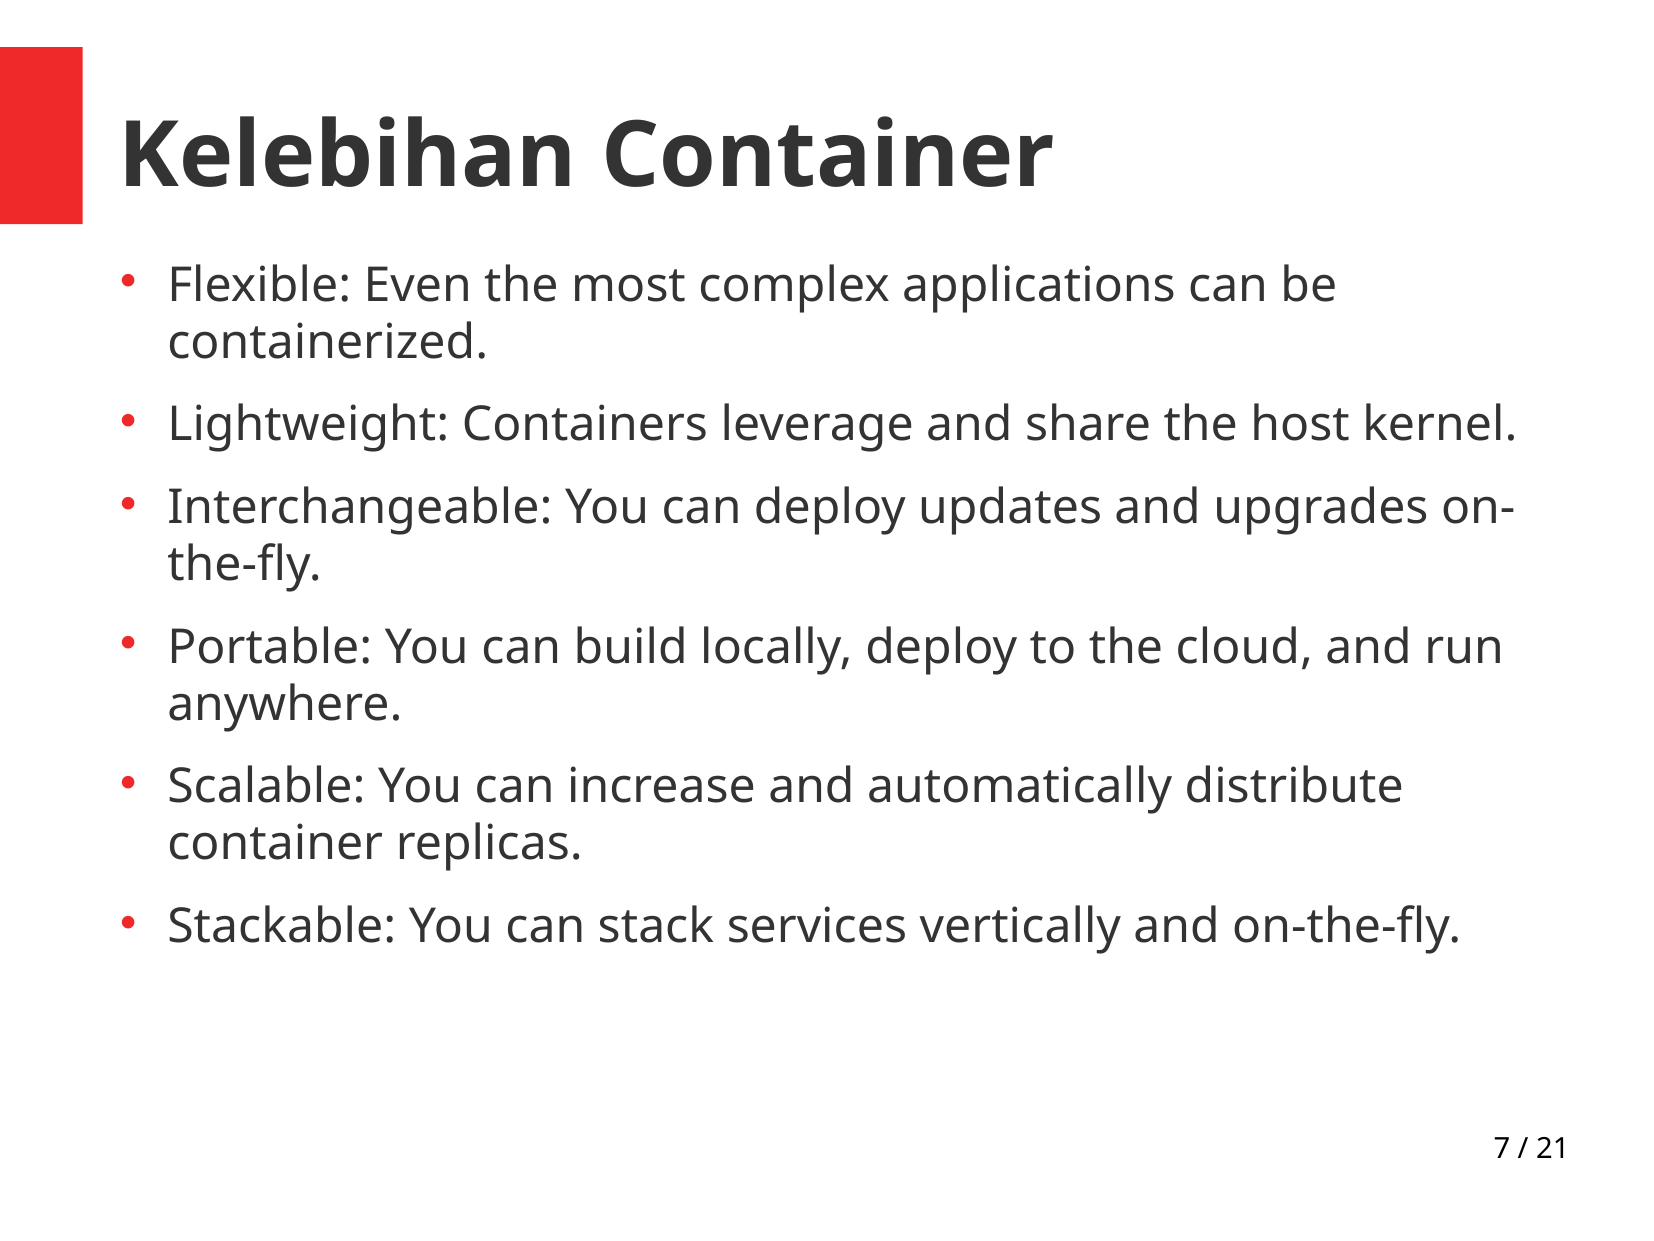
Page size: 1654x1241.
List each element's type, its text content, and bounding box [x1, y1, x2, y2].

title Kelebihan Container [118, 49, 1571, 257]
list Flexible: Even the most complex applications can be containerized. Lightweight: Containers leverage and share the host kernel. Interchangeable: You can deploy updates and upgrades on-the-fly. Portable: You can build locally, deploy to the cloud, and run anywhere. Scalable: You can increase and automatically distribute container replicas. Stackable: You can stack services vertically and on-the-fly. [104, 254, 1523, 975]
